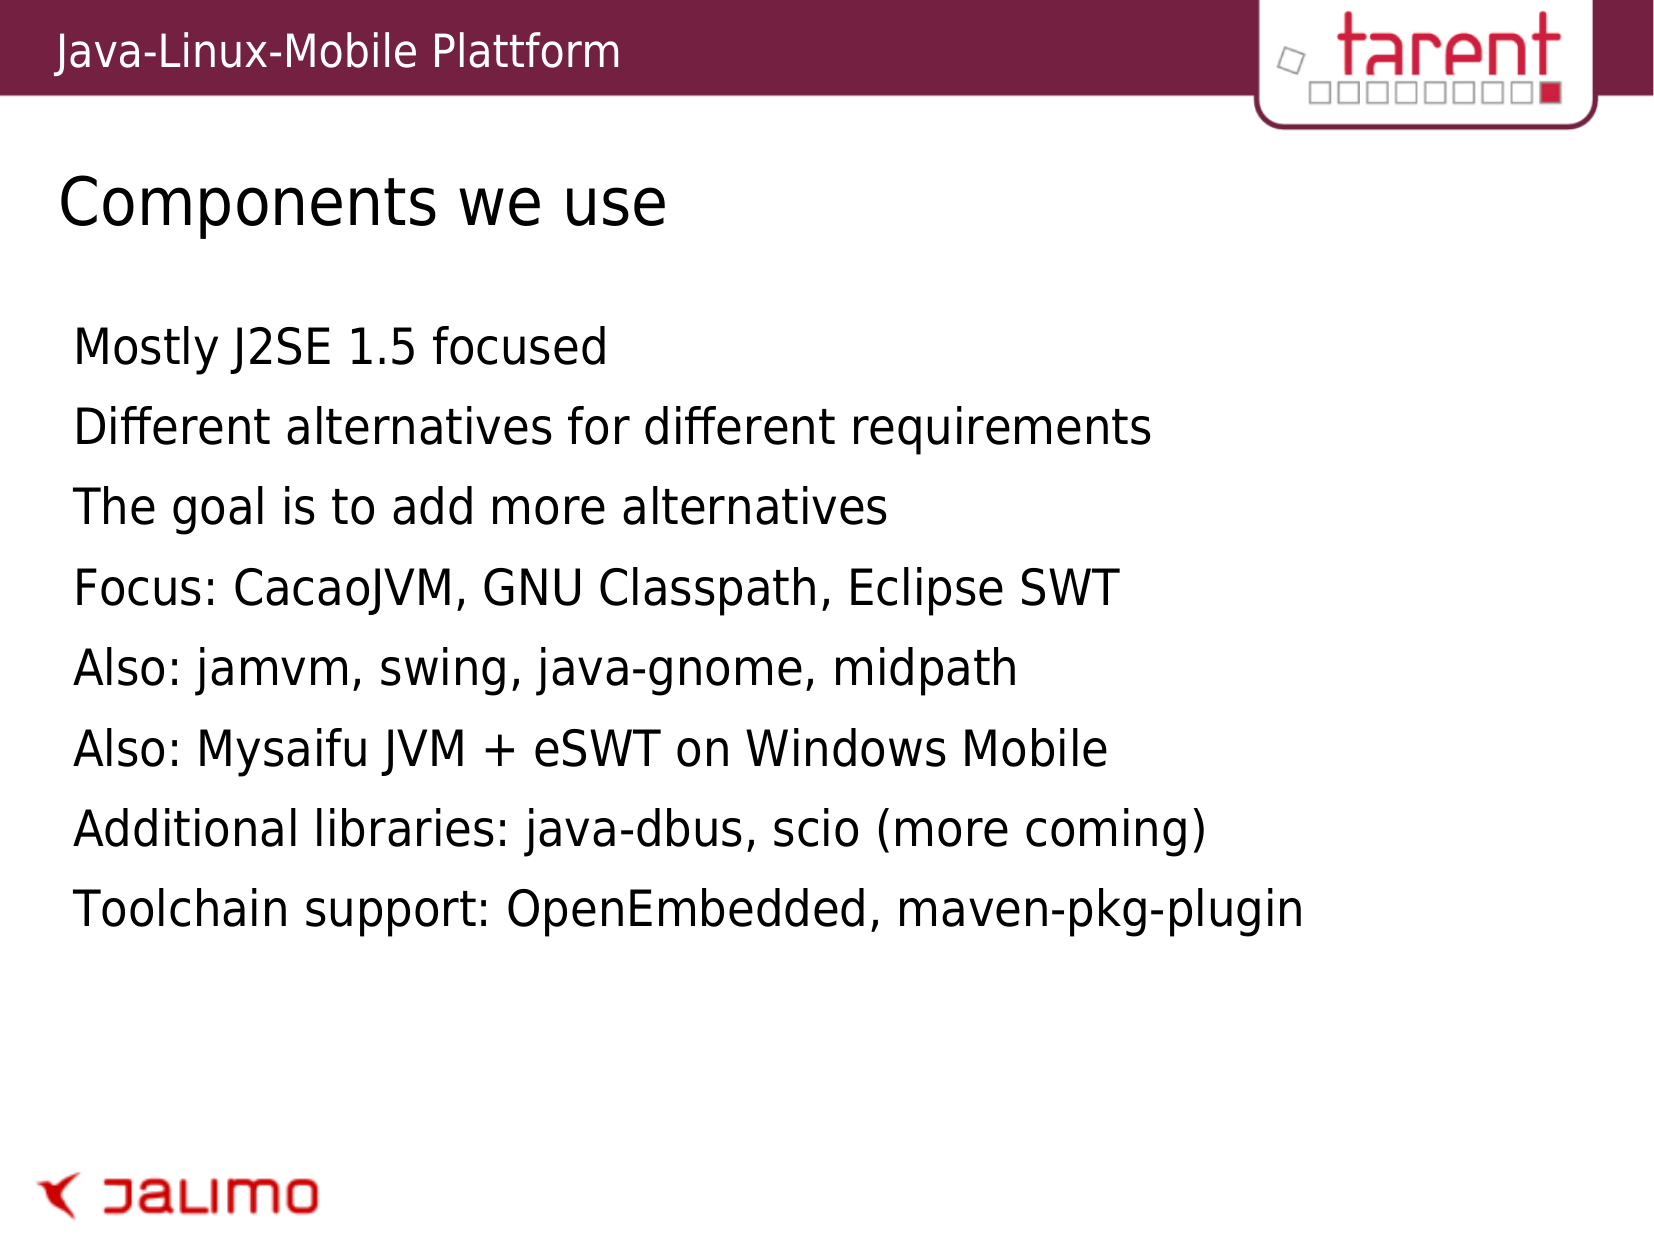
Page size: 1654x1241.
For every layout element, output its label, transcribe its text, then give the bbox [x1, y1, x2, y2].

picture [32, 1171, 324, 1222]
picture [0, 0, 1654, 146]
list Mostly J2SE 1.5 focused Different alternatives for different requirements The goal is to add more alternatives Focus: CacaoJVM, GNU Classpath, Eclipse SWT Also: jamvm, swing, java-gnome, midpath Also: Mysaifu JVM + eSWT on Windows Mobile Additional libraries: java-dbus, scio (more coming) Toolchain support: OpenEmbedded, maven-pkg-plugin [55, 317, 1568, 1000]
title Components we use [59, 163, 1625, 242]
